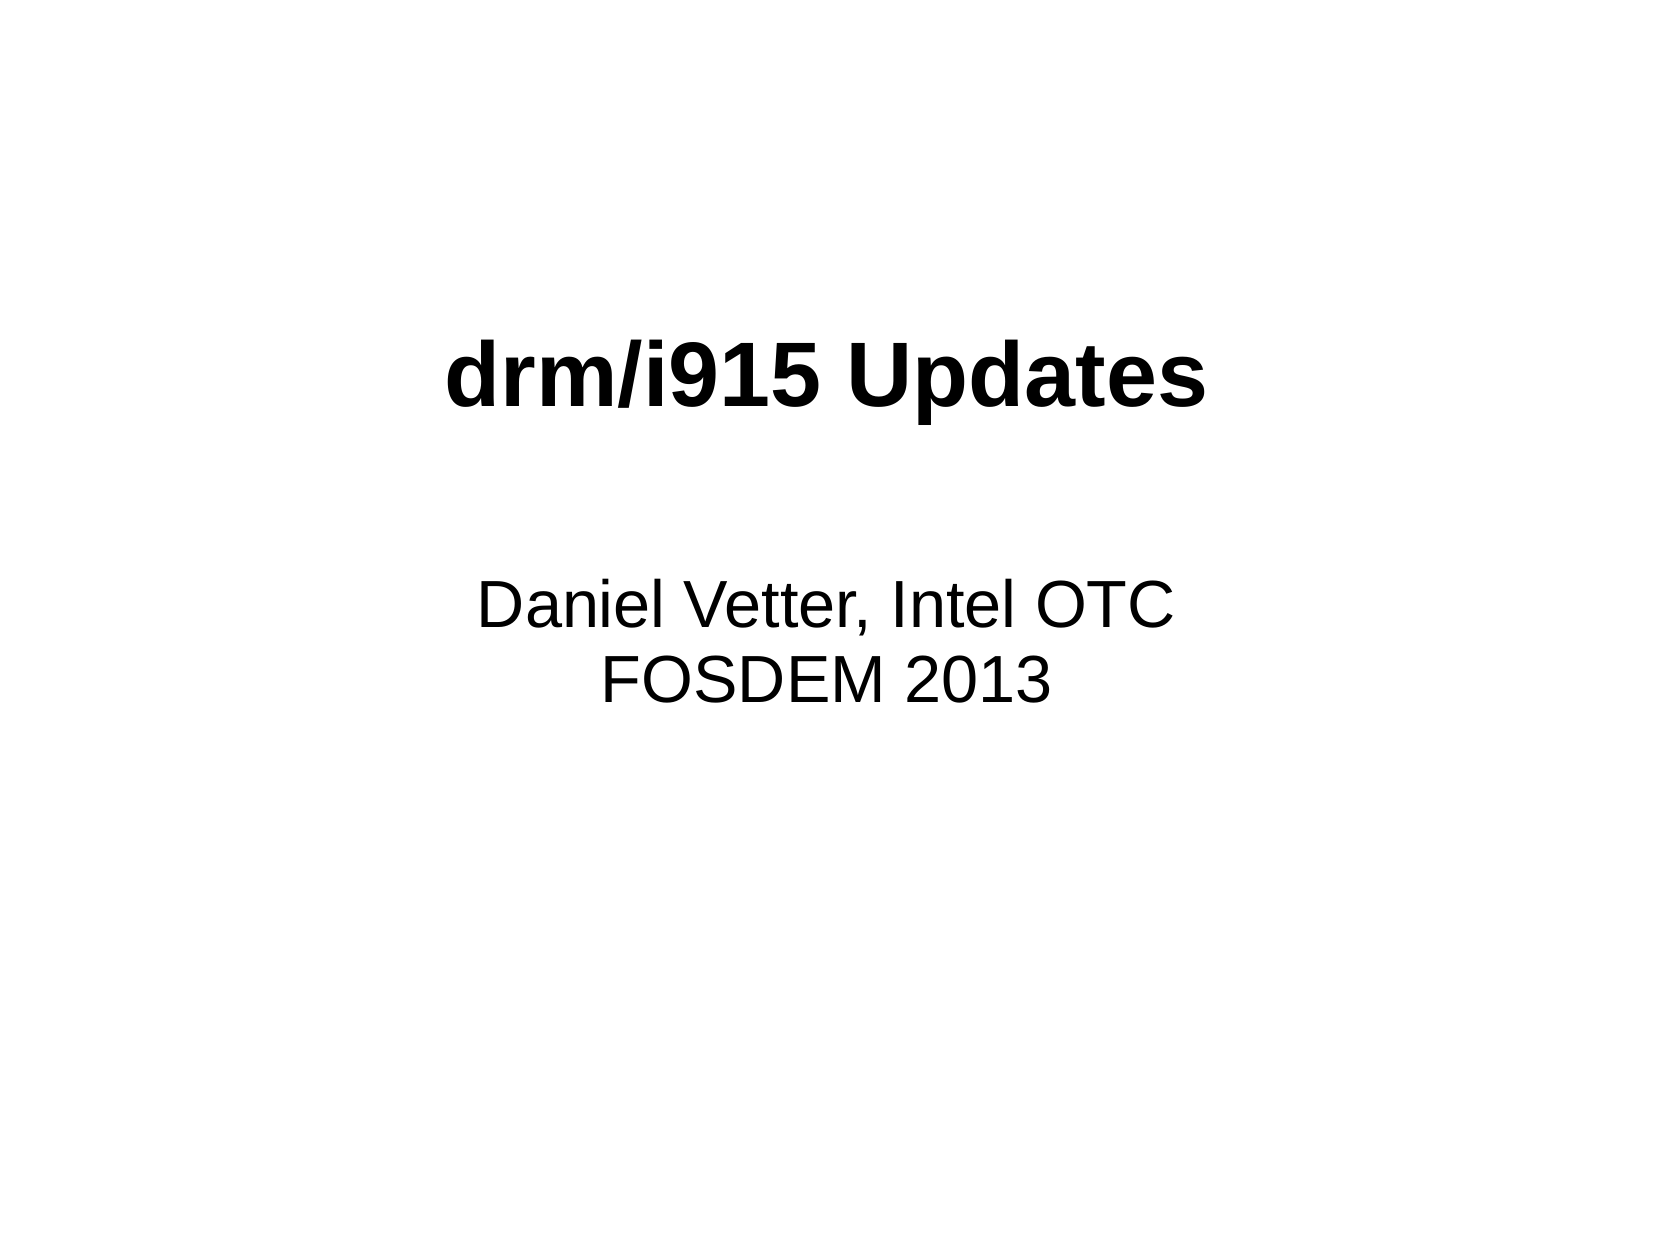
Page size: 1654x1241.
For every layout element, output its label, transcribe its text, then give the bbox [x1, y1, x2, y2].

subtitle Daniel Vetter, Intel OTC FOSDEM 2013 [82, 516, 1571, 768]
title drm/i915 Updates [82, 271, 1571, 479]
